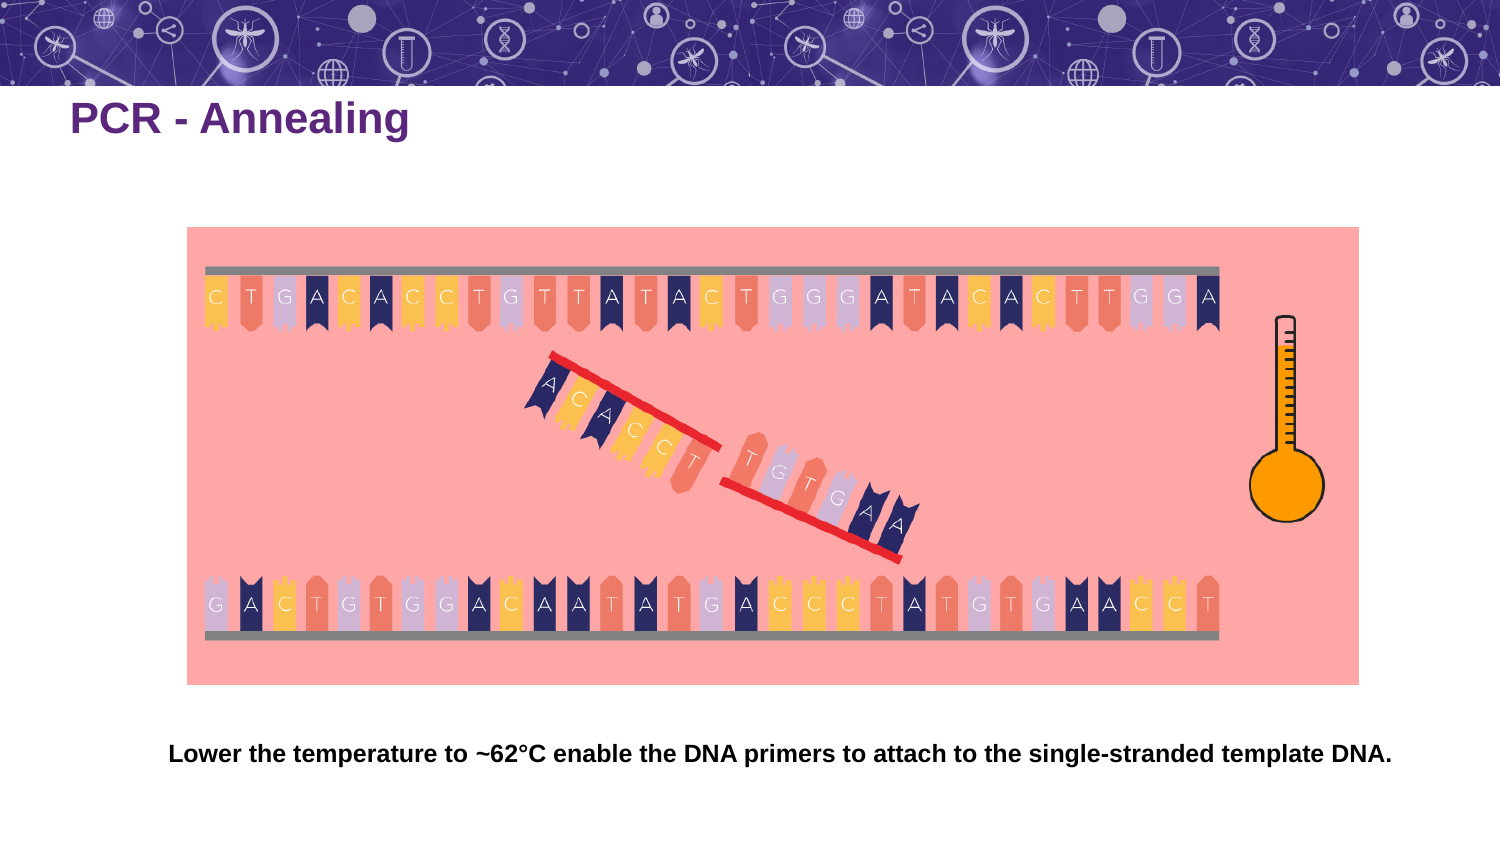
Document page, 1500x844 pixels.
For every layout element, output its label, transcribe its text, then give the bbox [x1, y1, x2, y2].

picture [0, 0, 1500, 86]
text_box Lower the temperature to ~62°C enable the DNA primers to attach to the single-stranded template DNA. [153, 732, 1418, 804]
title PCR - Annealing [54, 75, 1118, 151]
picture [187, 227, 1359, 686]
